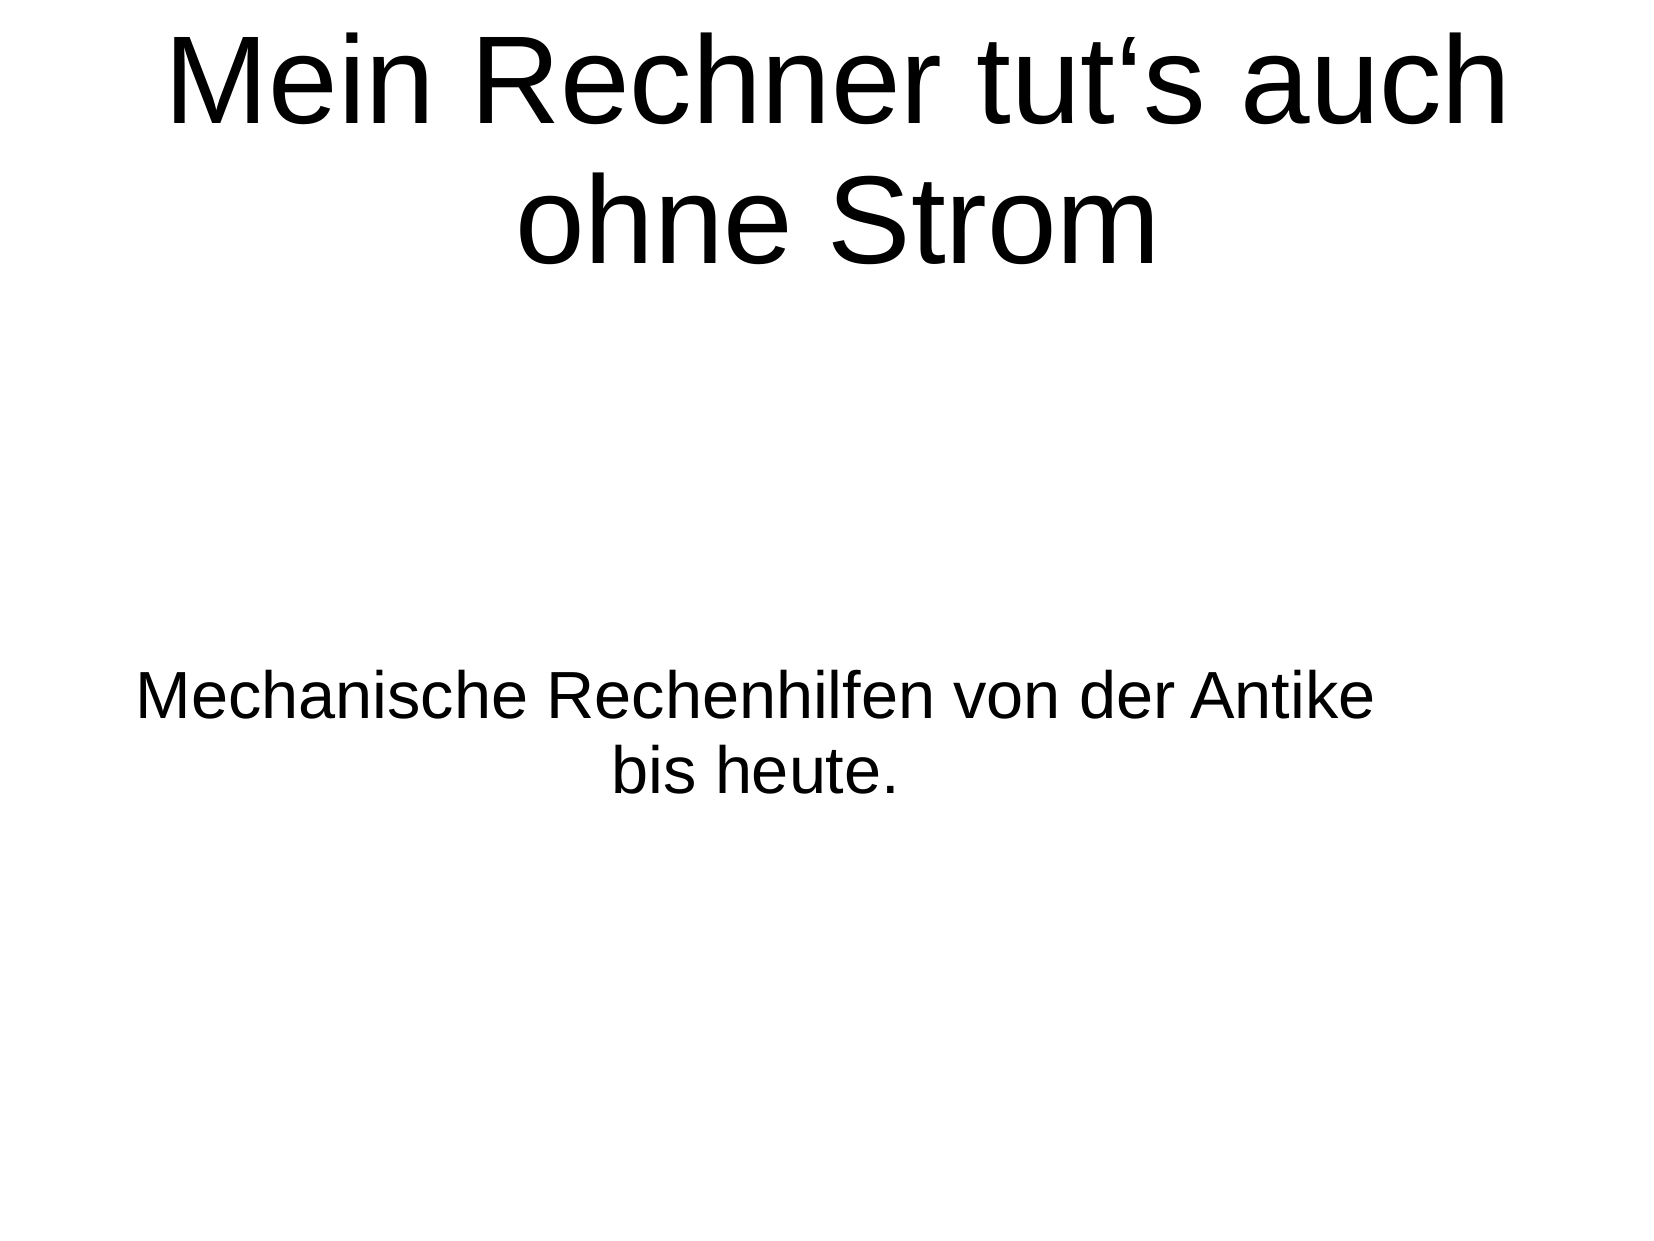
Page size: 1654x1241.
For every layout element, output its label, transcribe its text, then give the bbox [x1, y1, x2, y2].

title Mein Rechner tut‘s auch ohne Strom [94, 10, 1583, 430]
subtitle Mechanische Rechenhilfen von der Antike bis heute. [106, 438, 1406, 1028]
